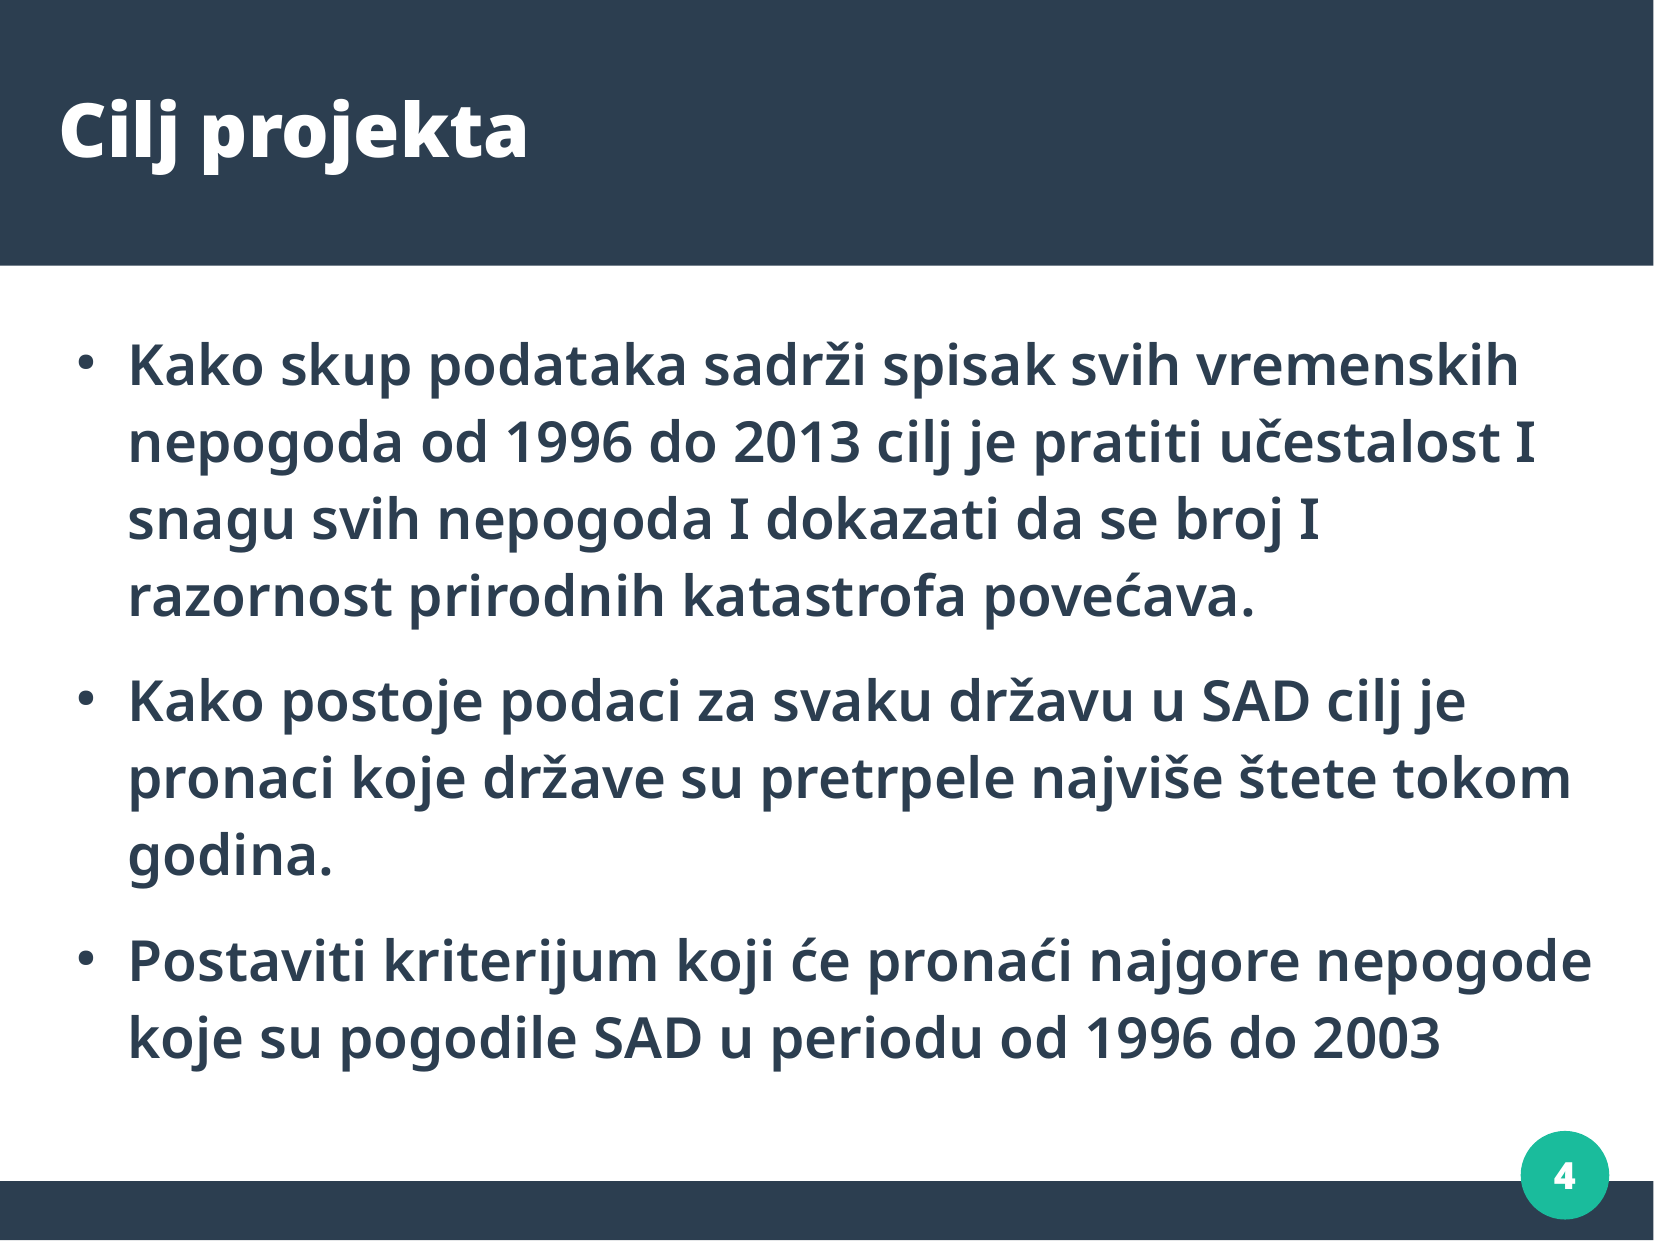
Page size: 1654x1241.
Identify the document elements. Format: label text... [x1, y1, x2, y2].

title Cilj projekta [59, 49, 1595, 207]
list Kako skup podataka sadrži spisak svih vremenskih nepogoda od 1996 do 2013 cilj je pratiti učestalost I snagu svih nepogoda I dokazati da se broj I razornost prirodnih katastrofa povećava. Kako postoje podaci za svaku državu u SAD cilj je pronaci koje države su pretrpele najviše štete tokom godina. Postaviti kriterijum koji će pronaći najgore nepogode koje su pogodile SAD u periodu od 1996 do 2003 [59, 324, 1595, 1152]
